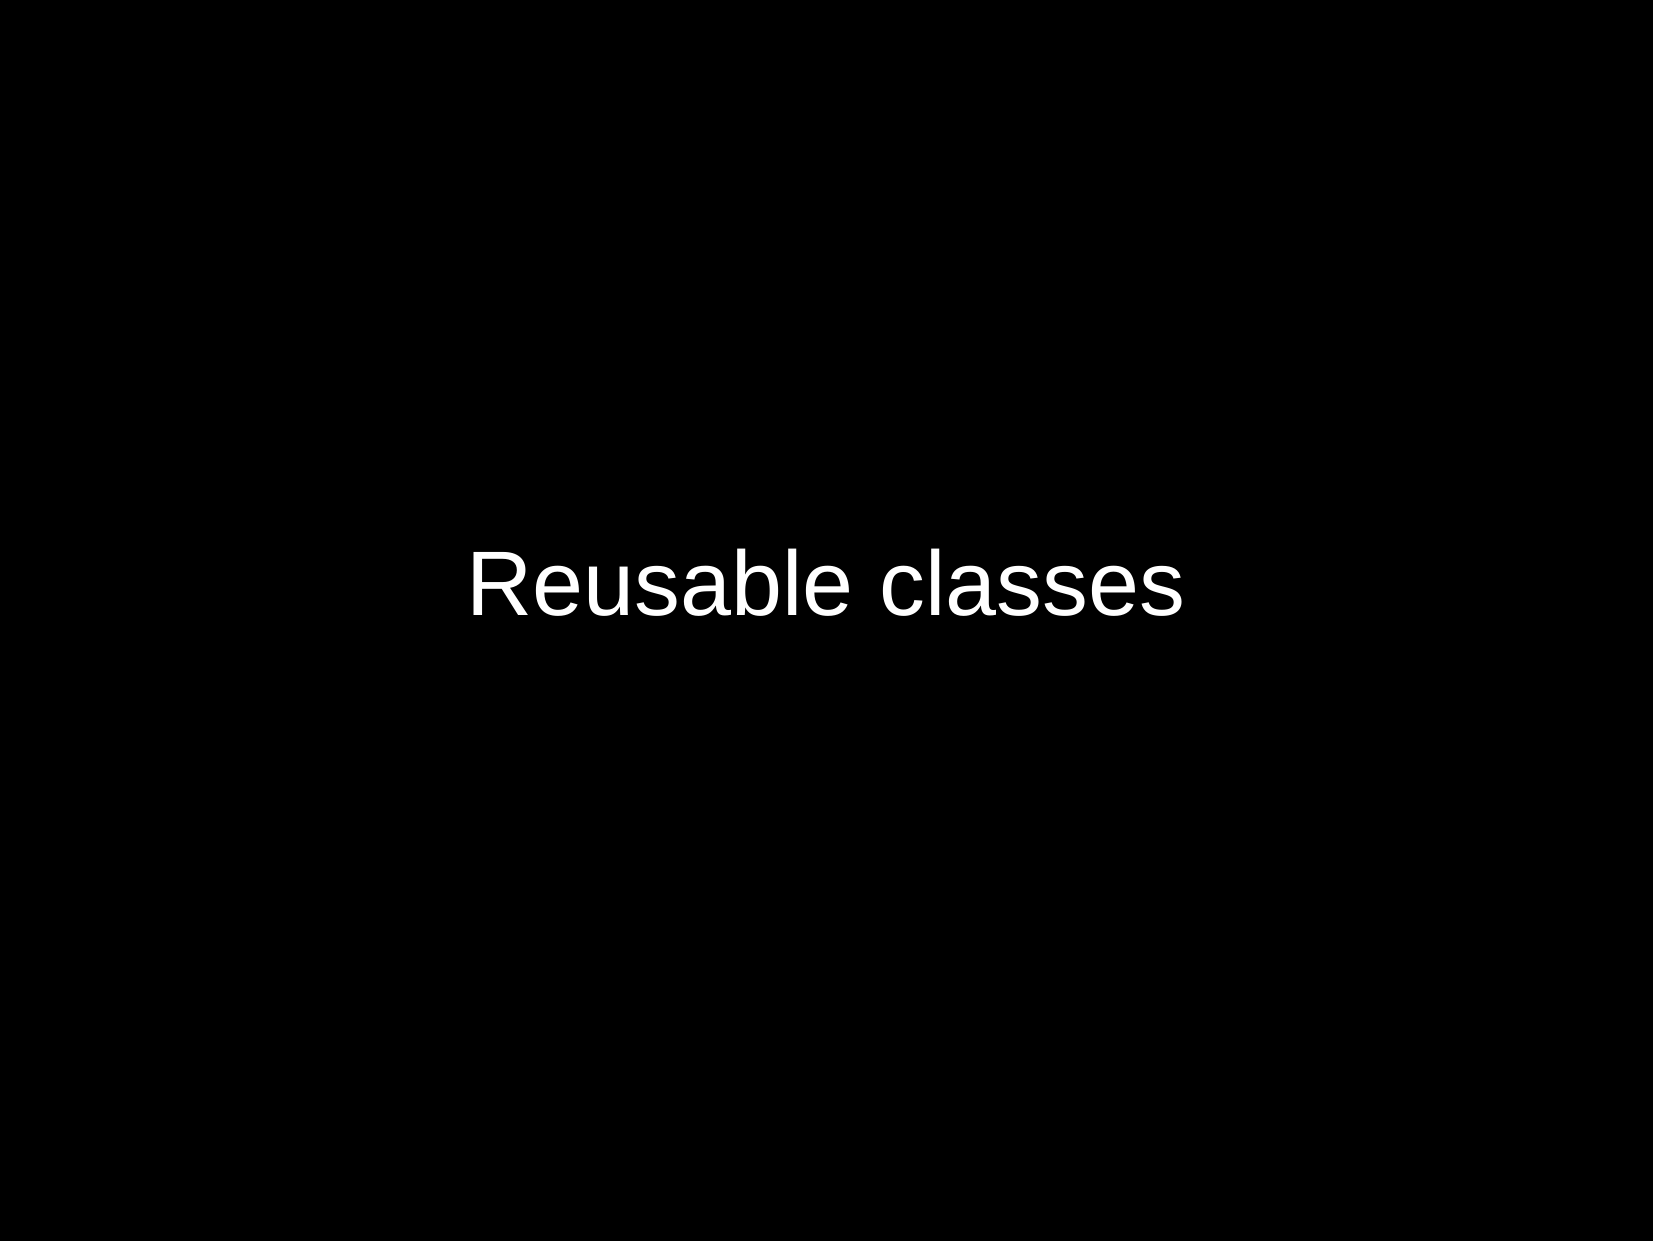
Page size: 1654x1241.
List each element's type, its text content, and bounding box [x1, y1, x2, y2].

title Reusable classes [82, 480, 1571, 688]
